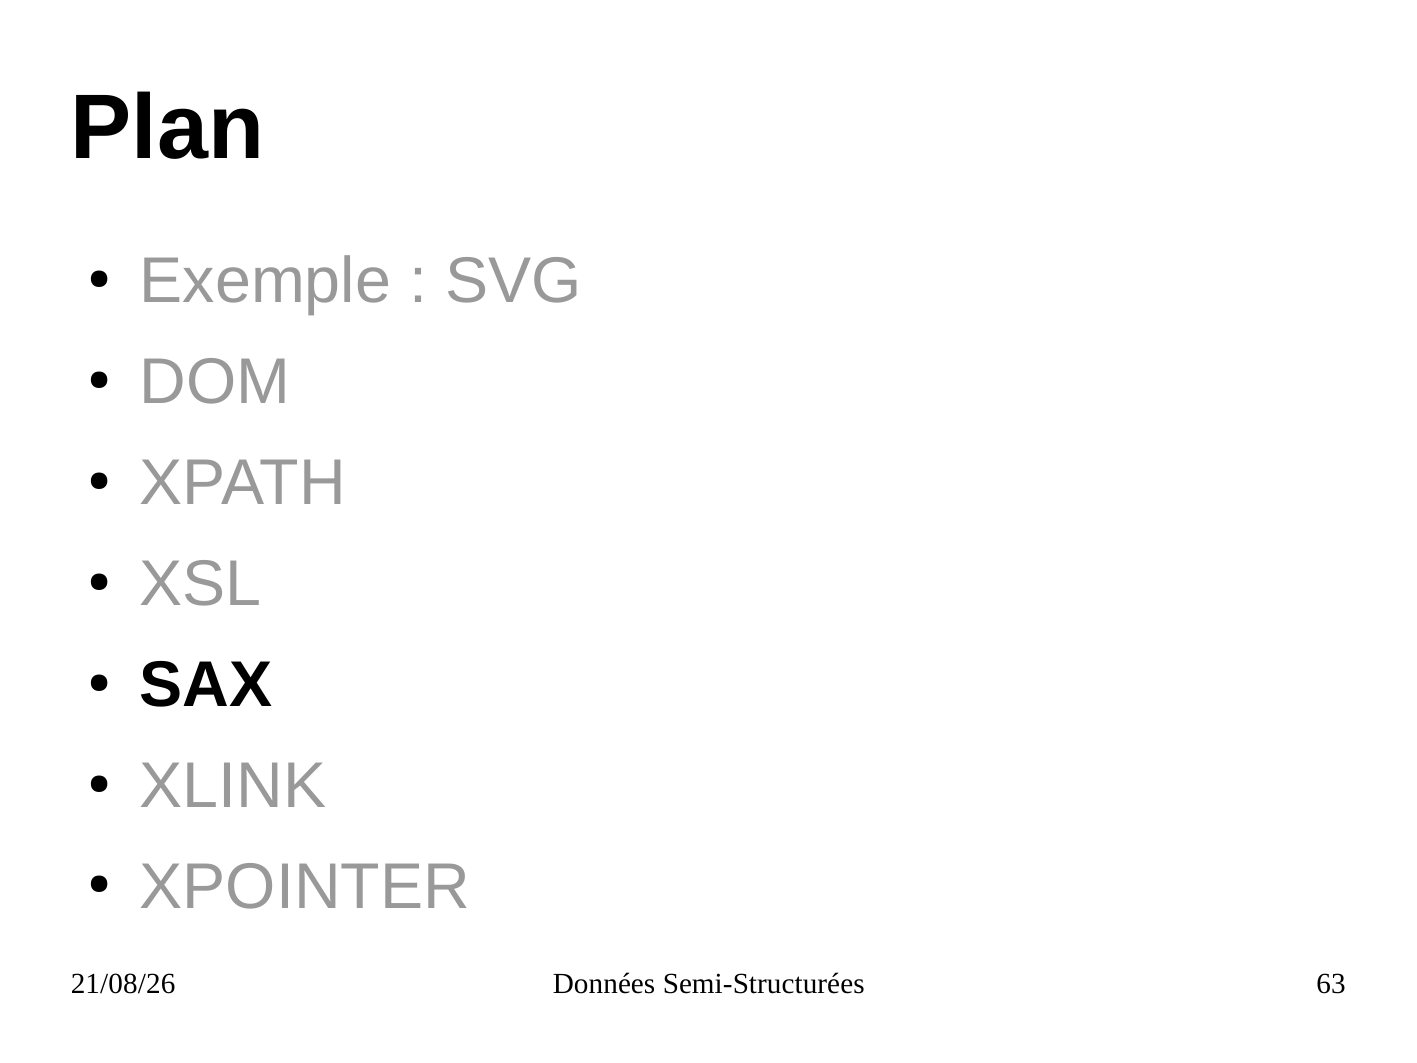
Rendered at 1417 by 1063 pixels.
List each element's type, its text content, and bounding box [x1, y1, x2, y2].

list Exemple : SVG DOM XPATH XSL SAX XLINK XPOINTER [70, 244, 1346, 925]
title Plan [70, 42, 1346, 212]
